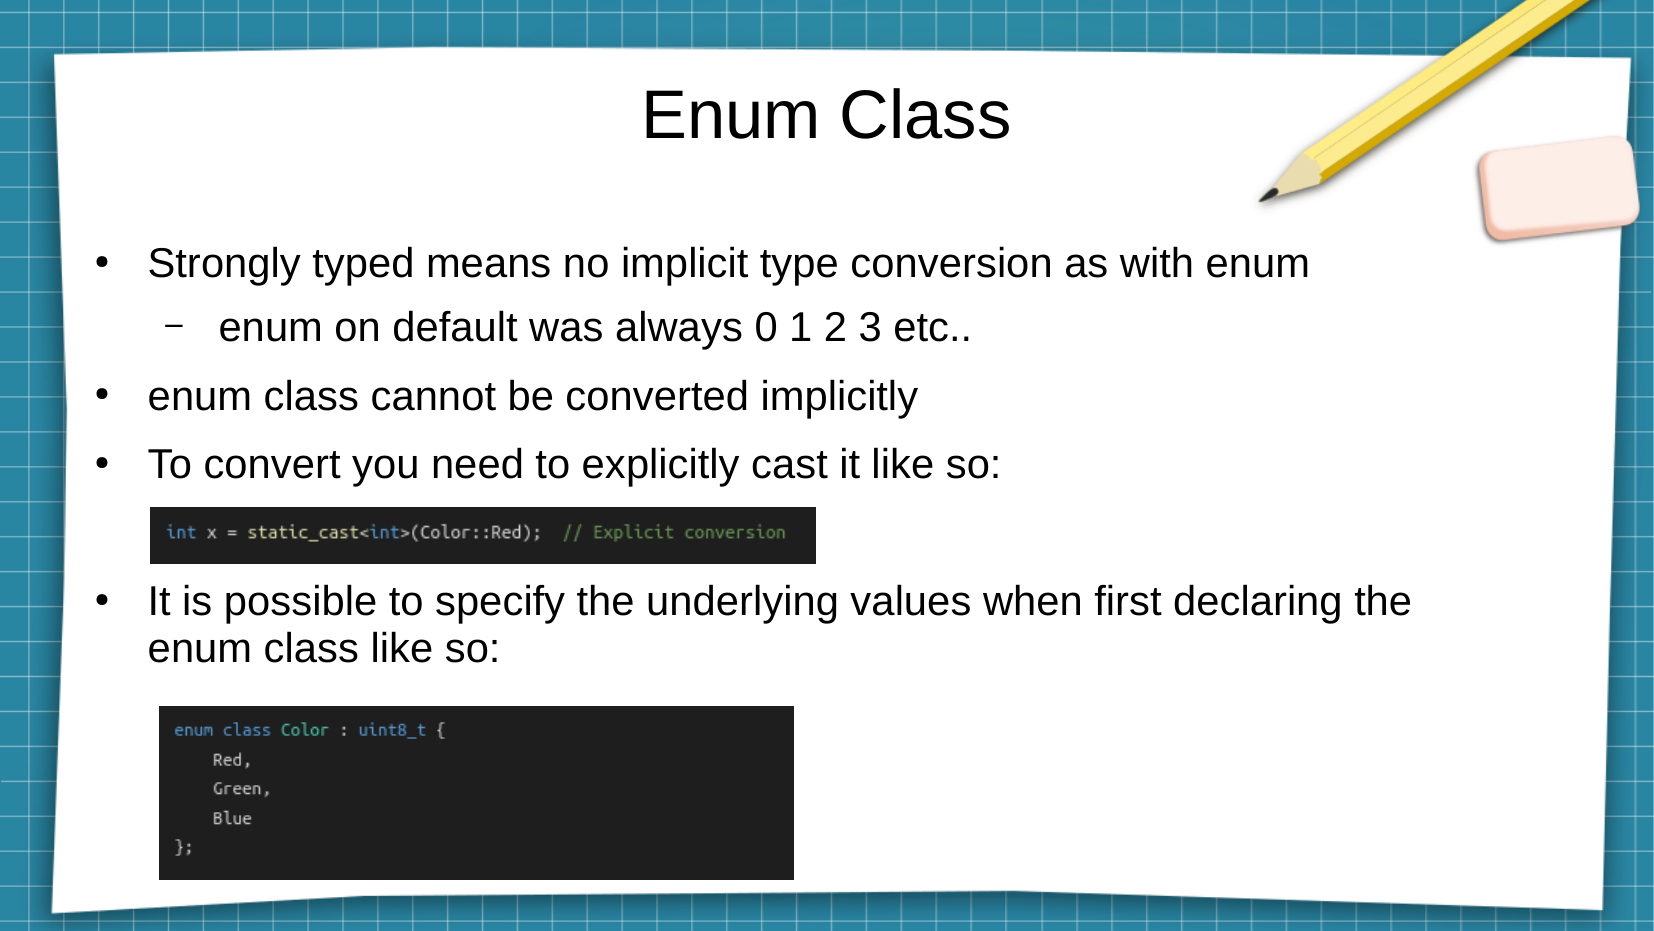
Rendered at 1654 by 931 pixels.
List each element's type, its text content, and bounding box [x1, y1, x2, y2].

title Enum Class [82, 37, 1571, 193]
list Strongly typed means no implicit type conversion as with enum enum on default was always 0 1 2 3 etc.. enum class cannot be converted implicitly To convert you need to explicitly cast it like so: It is possible to specify the underlying values when first declaring the enum class like so: [76, 239, 1495, 779]
picture [0, 0, 1654, 931]
